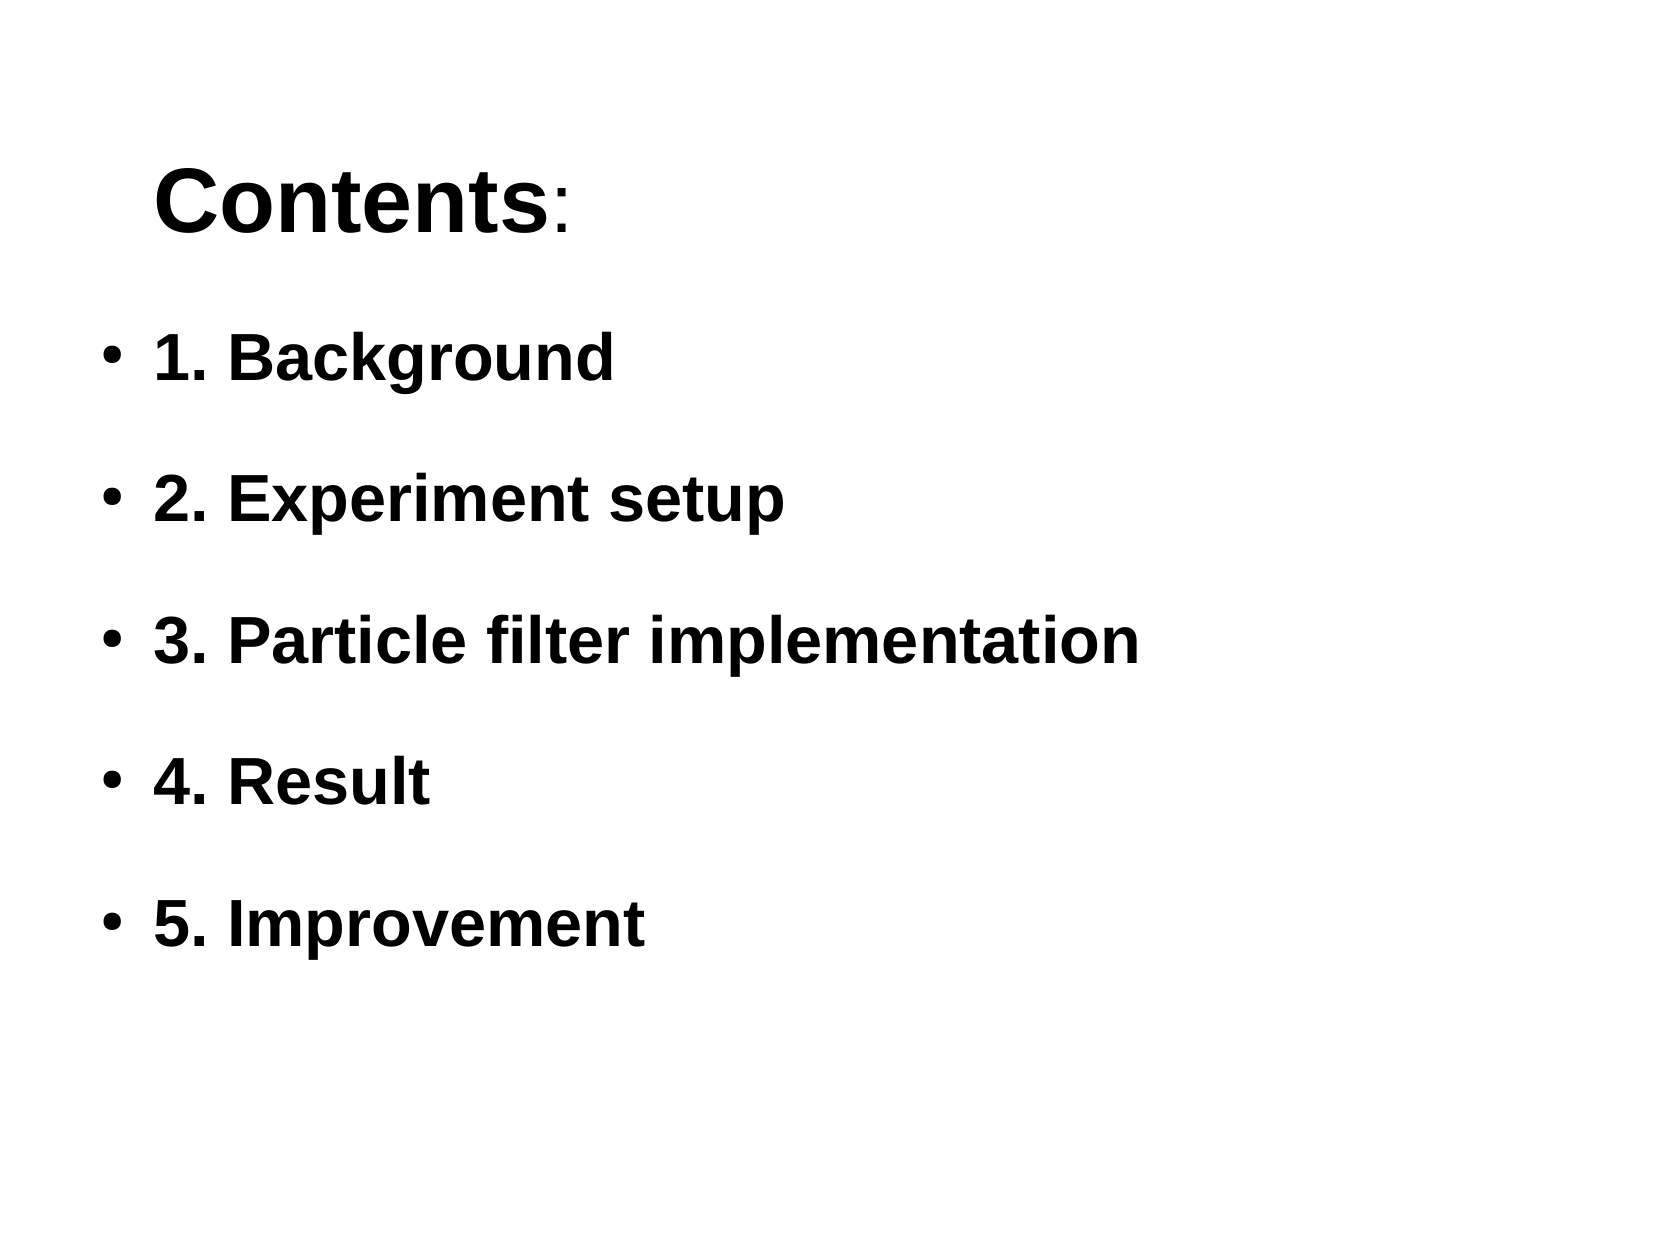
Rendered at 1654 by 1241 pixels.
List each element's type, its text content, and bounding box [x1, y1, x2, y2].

list Contents: 1. Background 2. Experiment setup 3. Particle filter implementation 4. Result 5. Improvement [82, 150, 1571, 1201]
